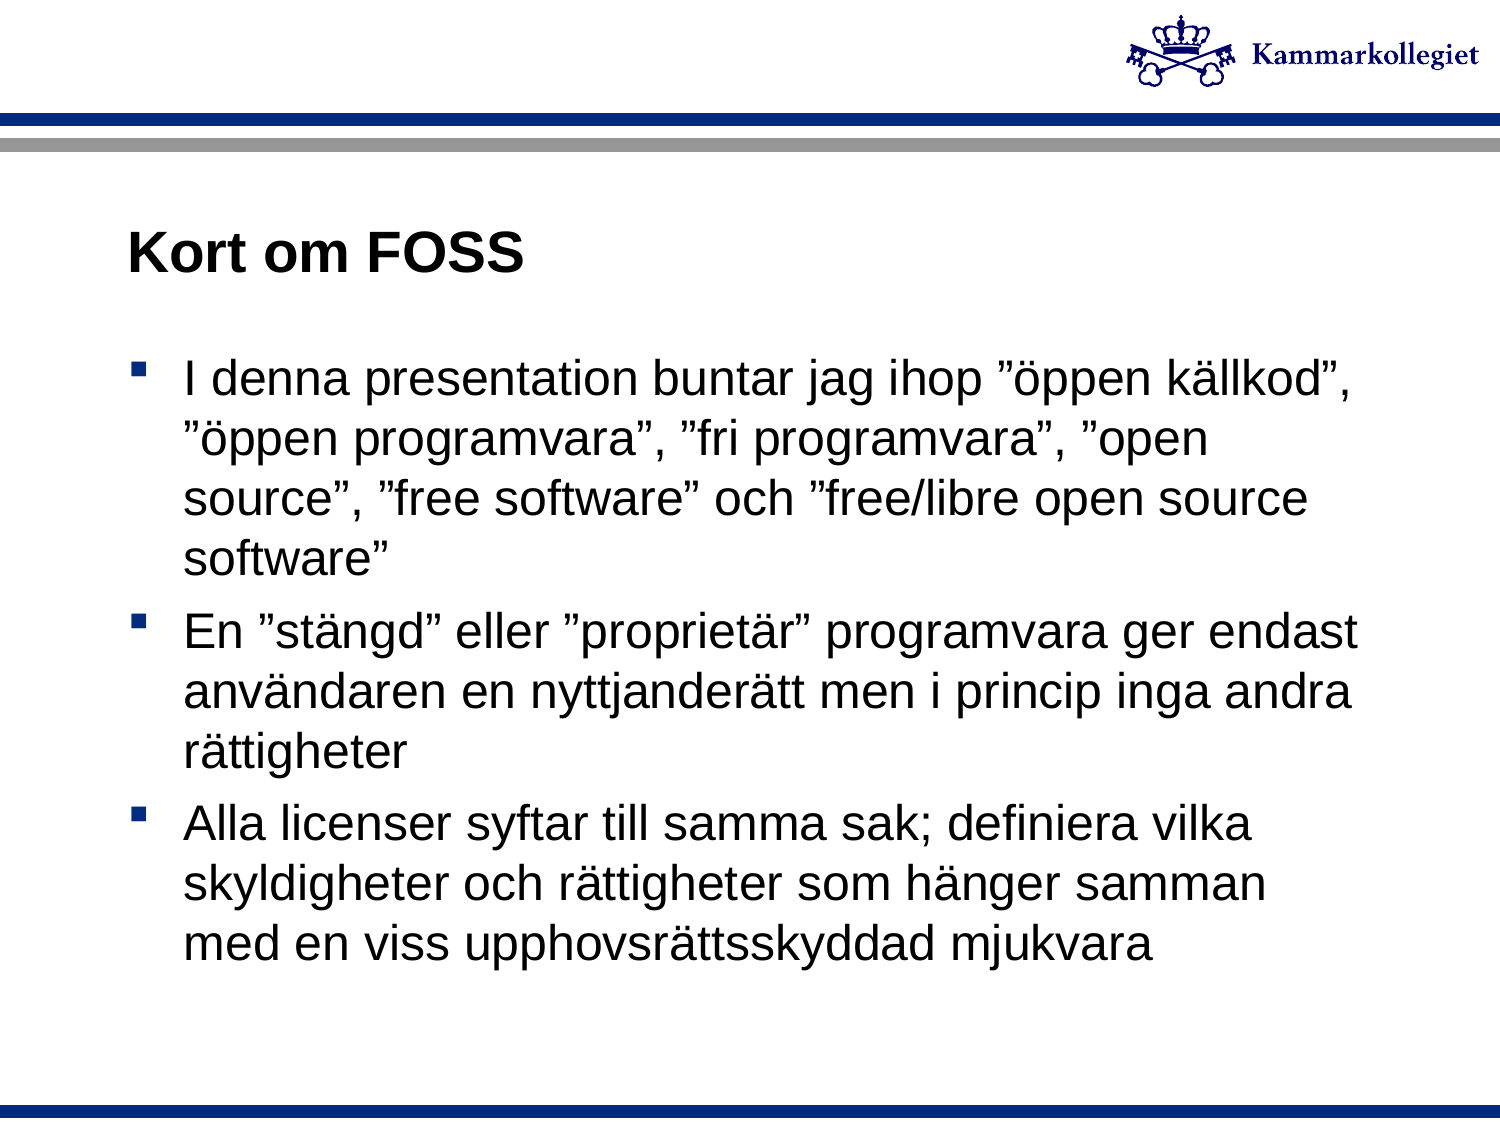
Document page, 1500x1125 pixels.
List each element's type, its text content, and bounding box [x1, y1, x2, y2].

title Kort om FOSS [112, 172, 1388, 327]
list I denna presentation buntar jag ihop ”öppen källkod”, ”öppen programvara”, ”fri programvara”, ”open source”, ”free software” och ”free/libre open source software” En ”stängd” eller ”proprietär” programvara ger endast användaren en nyttjanderätt men i princip inga andra rättigheter Alla licenser syftar till samma sak; definiera vilka skyldigheter och rättigheter som hänger samman med en viss upphovsrättsskyddad mjukvara [112, 337, 1388, 1026]
